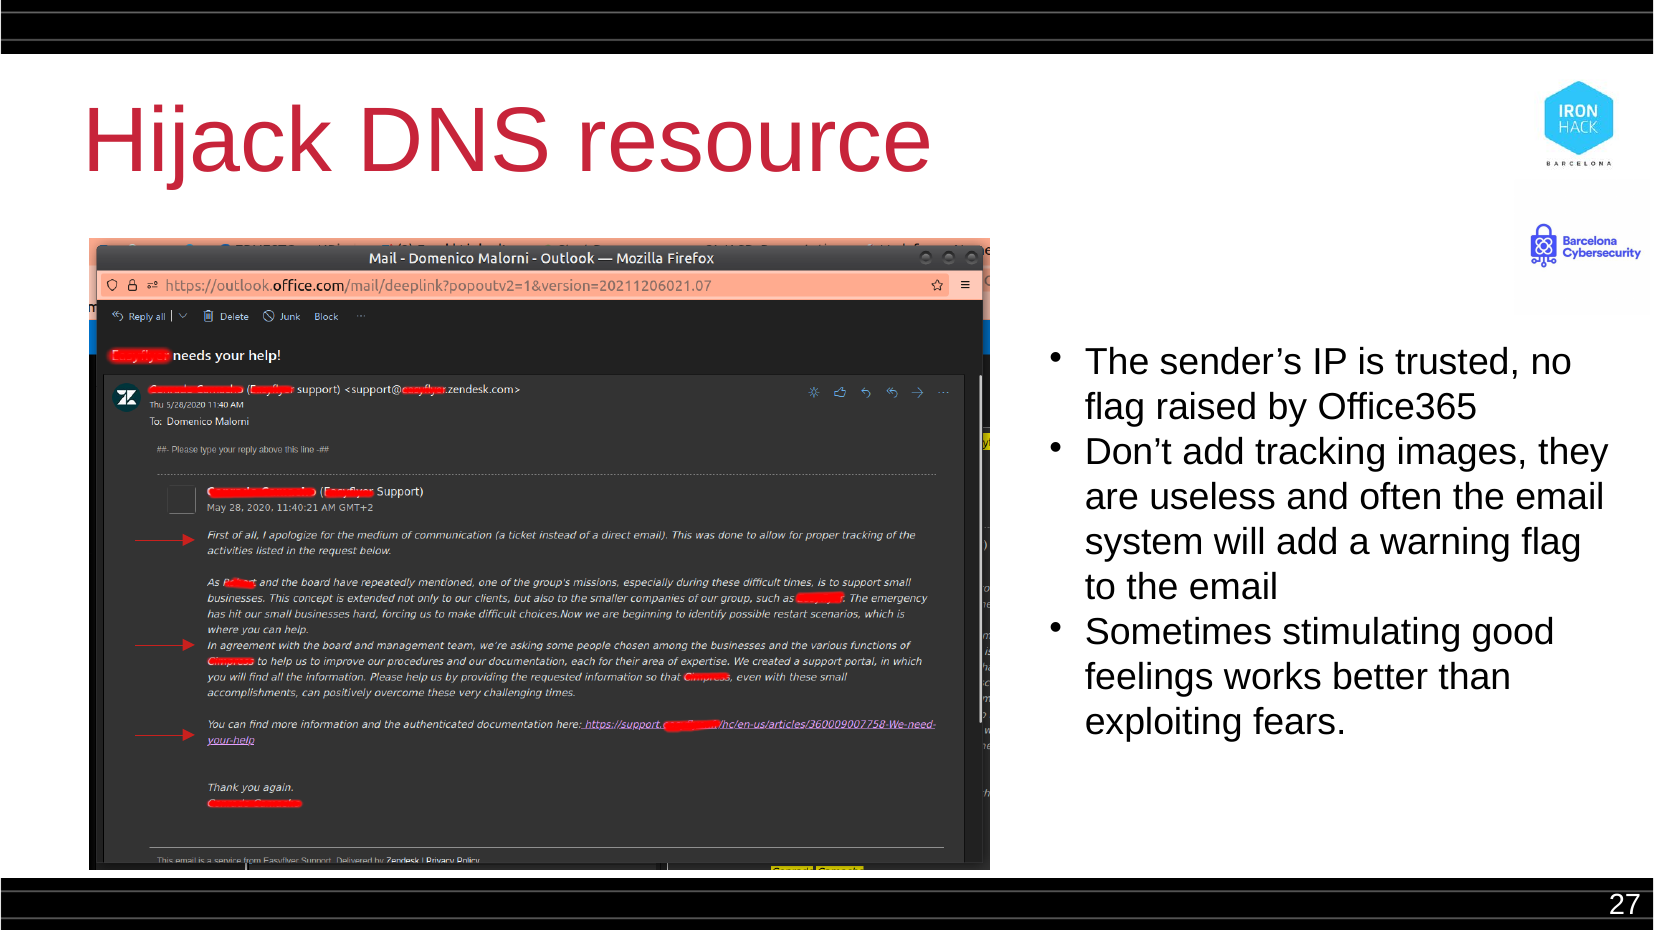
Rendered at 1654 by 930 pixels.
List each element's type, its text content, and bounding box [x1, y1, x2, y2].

picture [1514, 67, 1650, 315]
text_box Hijack DNS resource [82, 57, 1571, 213]
picture [89, 238, 990, 870]
text_box The sender’s IP is trusted, no flag raised by Office365 Don’t add tracking images, they are useless and often the email system will add a warning flag to the email Sometimes stimulating good feelings works better than exploiting fears. [1034, 329, 1635, 723]
picture [0, 0, 1654, 54]
picture [0, 878, 1654, 930]
